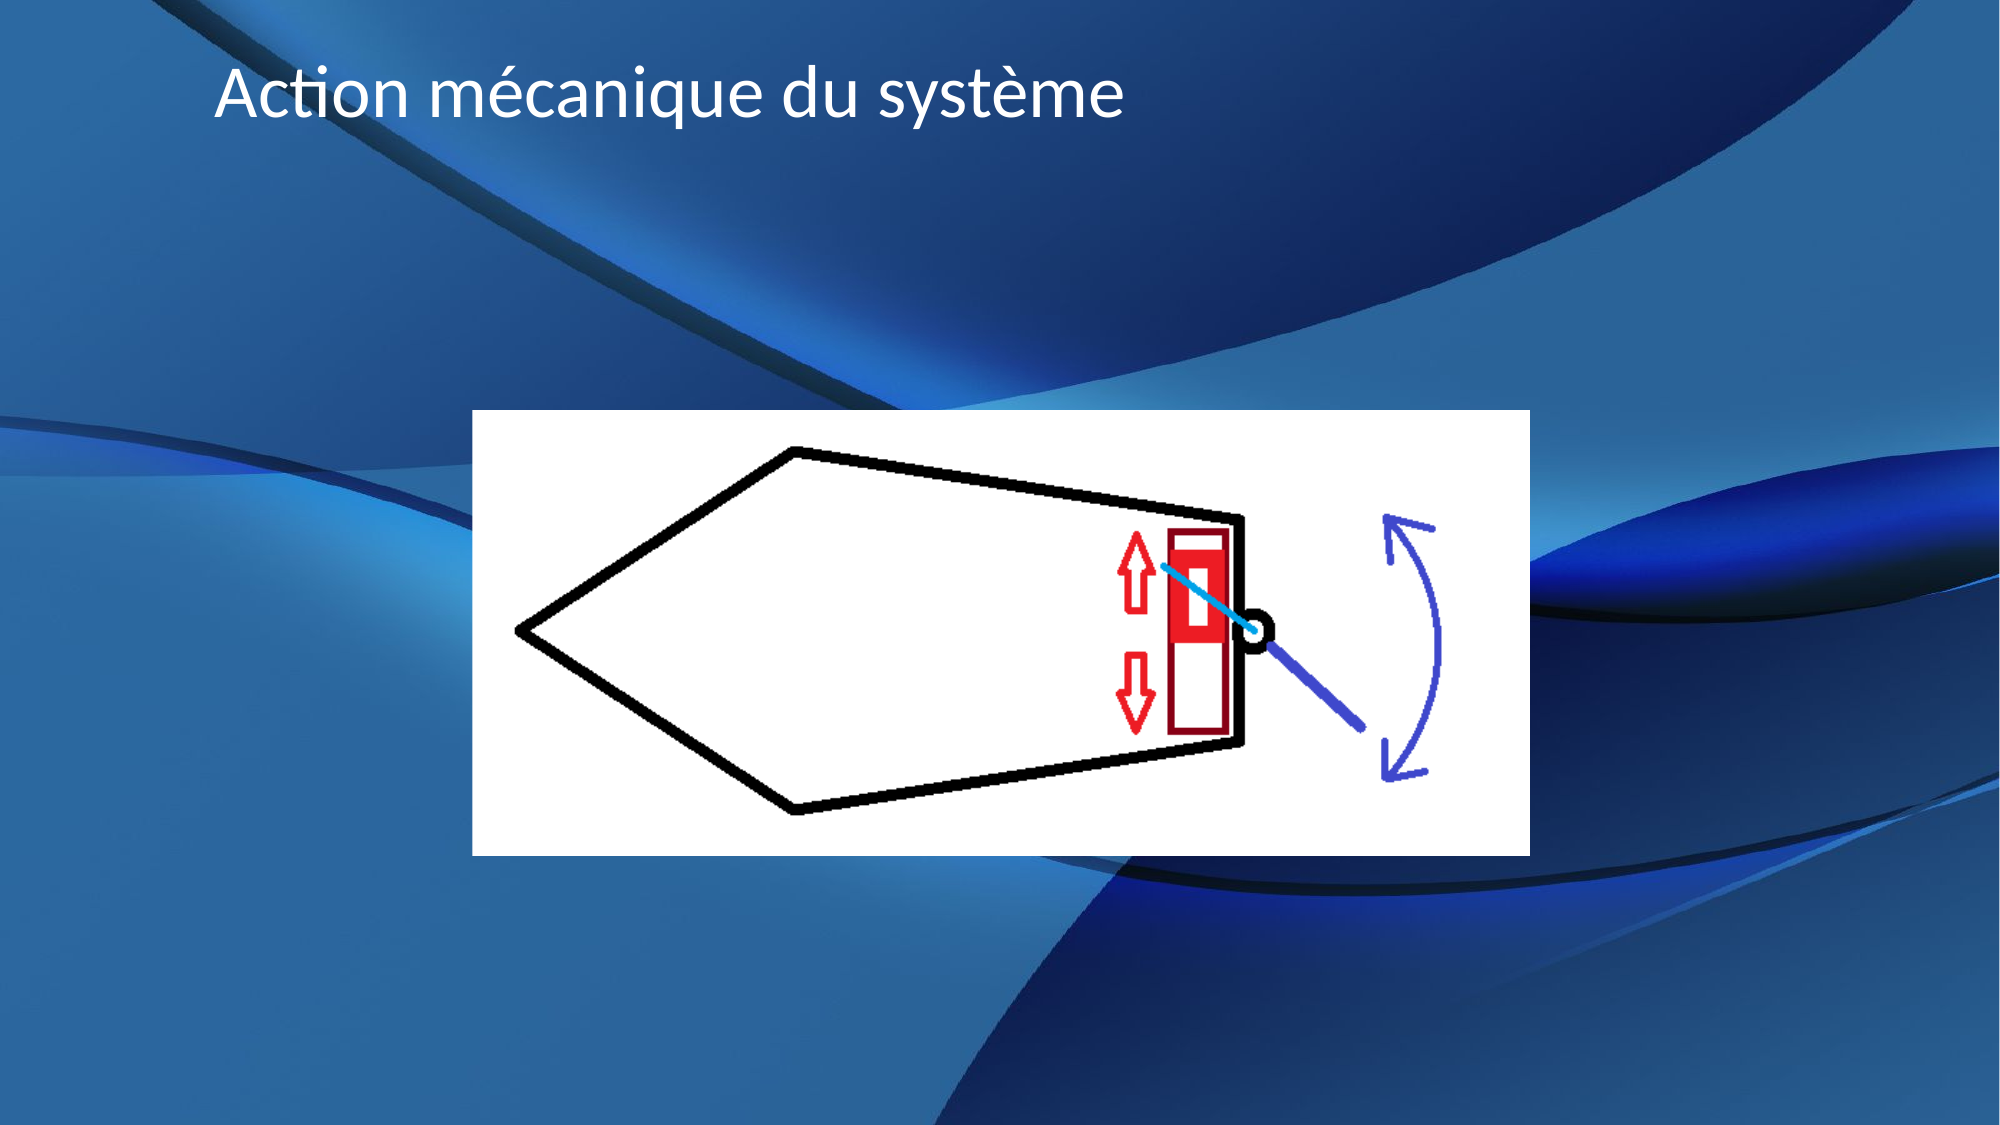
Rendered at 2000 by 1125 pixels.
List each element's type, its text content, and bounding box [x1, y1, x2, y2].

picture [0, 0, 2000, 1125]
title Action mécanique du système [199, 45, 1900, 246]
